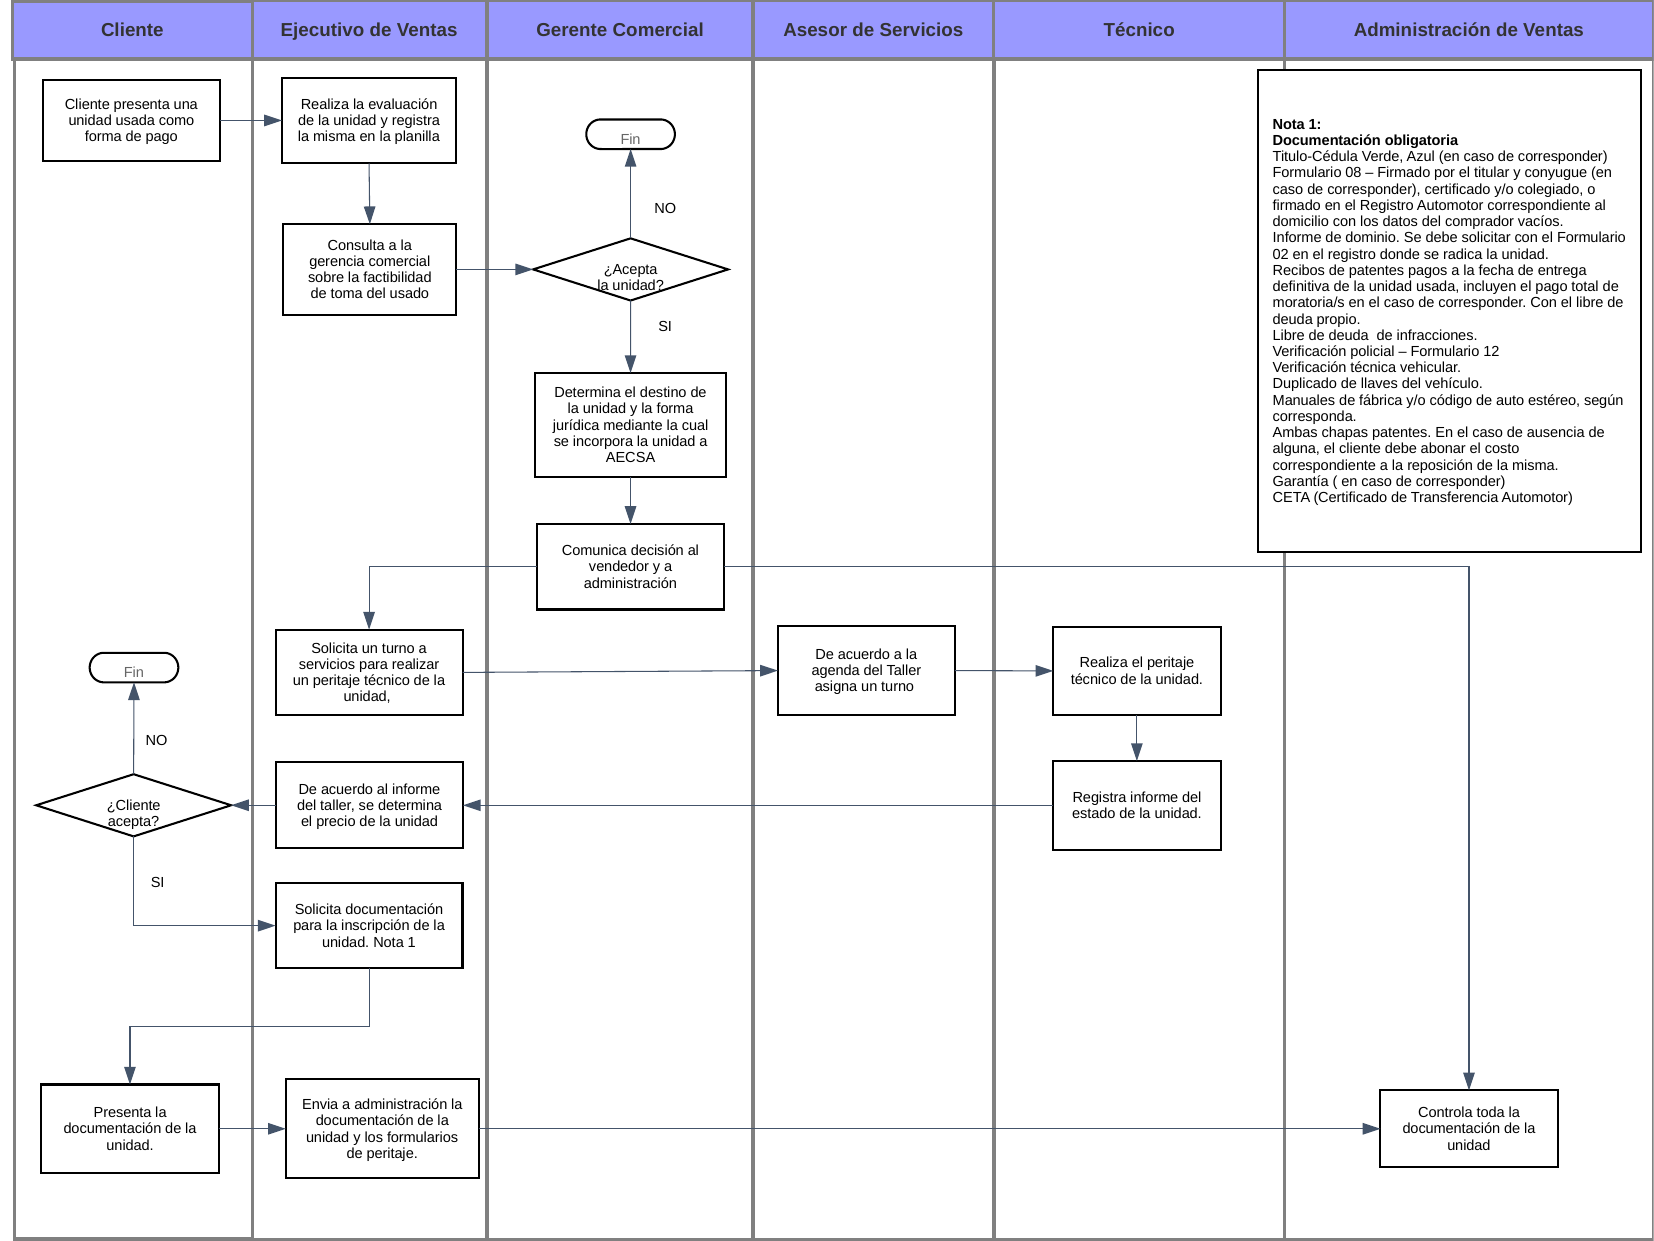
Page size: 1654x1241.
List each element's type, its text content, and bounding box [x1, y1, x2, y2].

text_box Controla toda la documentación de la unidad [1380, 1090, 1558, 1168]
text_box ¿Acepta la unidad? [534, 238, 729, 301]
text_box Consulta a la gerencia comercial sobre la factibilidad de toma del usado [283, 224, 457, 315]
text_box NO [638, 192, 692, 225]
text_box Presenta la documentación de la unidad. [41, 1084, 219, 1174]
text_box De acuerdo al informe del taller, se determina el precio de la unidad [276, 762, 463, 849]
text_box Asesor de Servicios [754, 0, 993, 60]
text_box Realiza la evaluación de la unidad y registra la misma en la planilla [281, 77, 457, 164]
text_box SI [643, 310, 688, 359]
text_box Envia a administración la documentación de la unidad y los formularios de peritaje. [285, 1079, 479, 1179]
text_box Técnico [993, 0, 1285, 60]
text_box Gerente Comercial [487, 0, 754, 60]
text_box Administración de Ventas [1284, 0, 1654, 59]
text_box Cliente presenta una unidad usada como forma de pago [42, 80, 220, 161]
text_box Comunica decisión al vendedor y a administración [537, 523, 725, 610]
text_box Determina el destino de la unidad y la forma jurídica mediante la cual se incorpora la unidad a AECSA [534, 372, 727, 478]
text_box Solicita un turno a servicios para realizar un peritaje técnico de la unidad, [275, 629, 463, 716]
text_box De acuerdo a la agenda del Taller asigna un turno [777, 626, 955, 715]
text_box NO [129, 725, 184, 757]
text_box Solicita documentación para la inscripción de la unidad. Nota 1 [275, 882, 463, 969]
text_box Fin [586, 119, 675, 150]
text_box Realiza el peritaje técnico de la unidad. [1053, 626, 1221, 716]
text_box Nota 1: Documentación obligatoria Titulo-Cédula Verde, Azul (en caso de corresponder) Formulario 08 – Firmado por el titular y conyugue (en caso de corresponder), certificado y/o colegiado, o firmado en el Registro Automotor correspondiente al domicilio con los datos del comprador vacíos. Informe de dominio. Se debe solicitar con el Formulario 02 en el registro donde se radica la unidad. Recibos de patentes pagos a la fecha de entrega definitiva de la unidad usada, incluyen el pago total de moratoria/s en el caso de corresponder. Con el libre de deuda propio. Libre de deuda de infracciones. Verificación policial – Formulario 12 Verificación técnica vehicular. Duplicado de llaves del vehículo. Manuales de fábrica y/o código de auto estéreo, según corresponda. Ambas chapas patentes. En el caso de ausencia de alguna, el cliente debe abonar el costo correspondiente a la reposición de la misma. Garantía ( en caso de corresponder) CETA (Certificado de Transferencia Automotor) [1257, 69, 1641, 553]
text_box SI [135, 867, 180, 917]
text_box Ejecutivo de Ventas [254, 0, 487, 60]
text_box Fin [89, 652, 179, 683]
text_box ¿Cliente acepta? [36, 774, 231, 837]
text_box Registra informe del estado de la unidad. [1053, 760, 1221, 850]
text_box Cliente [12, 0, 253, 59]
